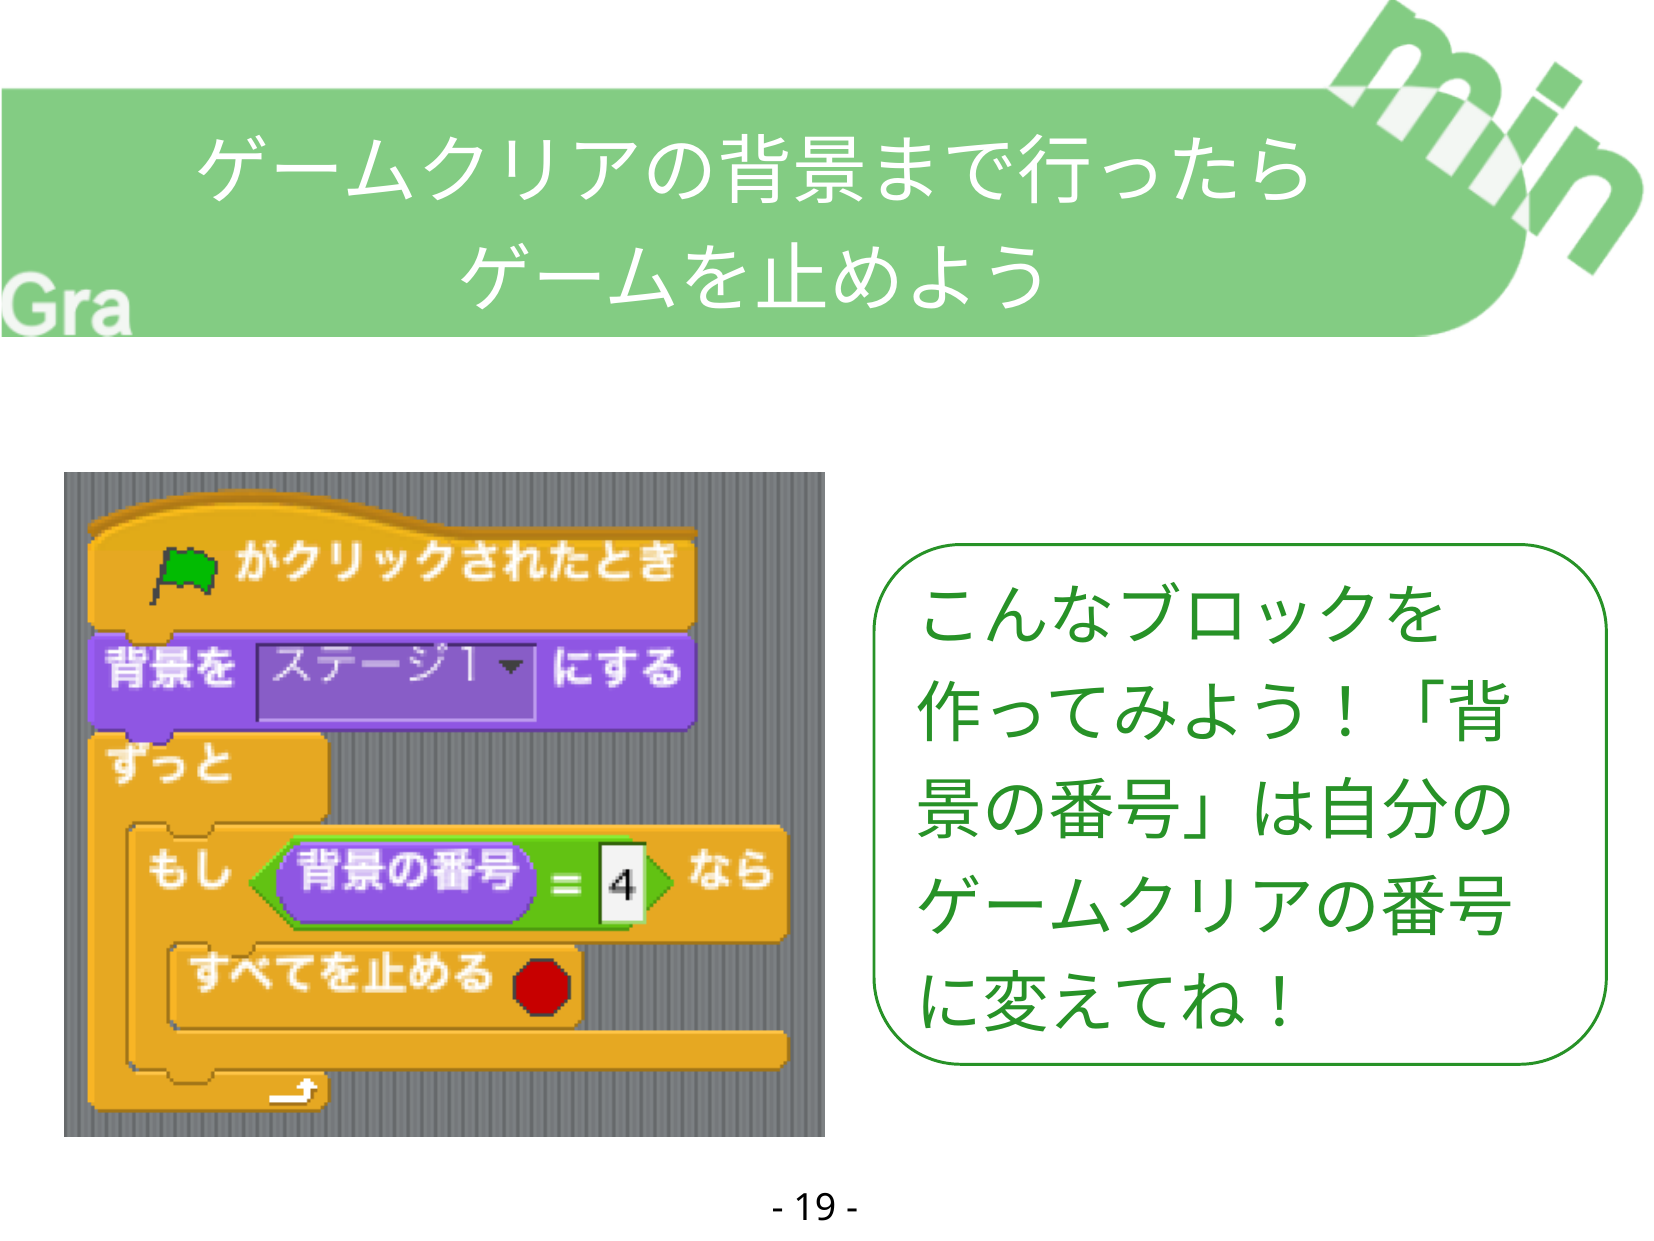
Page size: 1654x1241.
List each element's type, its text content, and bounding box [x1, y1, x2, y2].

text_box こんなブロックを作ってみよう！「背景の番号」は自分のゲームクリアの番号に変えてね！ [874, 544, 1607, 1065]
picture [64, 472, 825, 1137]
picture [1, 0, 1654, 337]
text_box - 19 - [756, 1173, 897, 1241]
title ゲームクリアの背景まで行ったら ゲームを止めよう [11, 113, 1501, 324]
